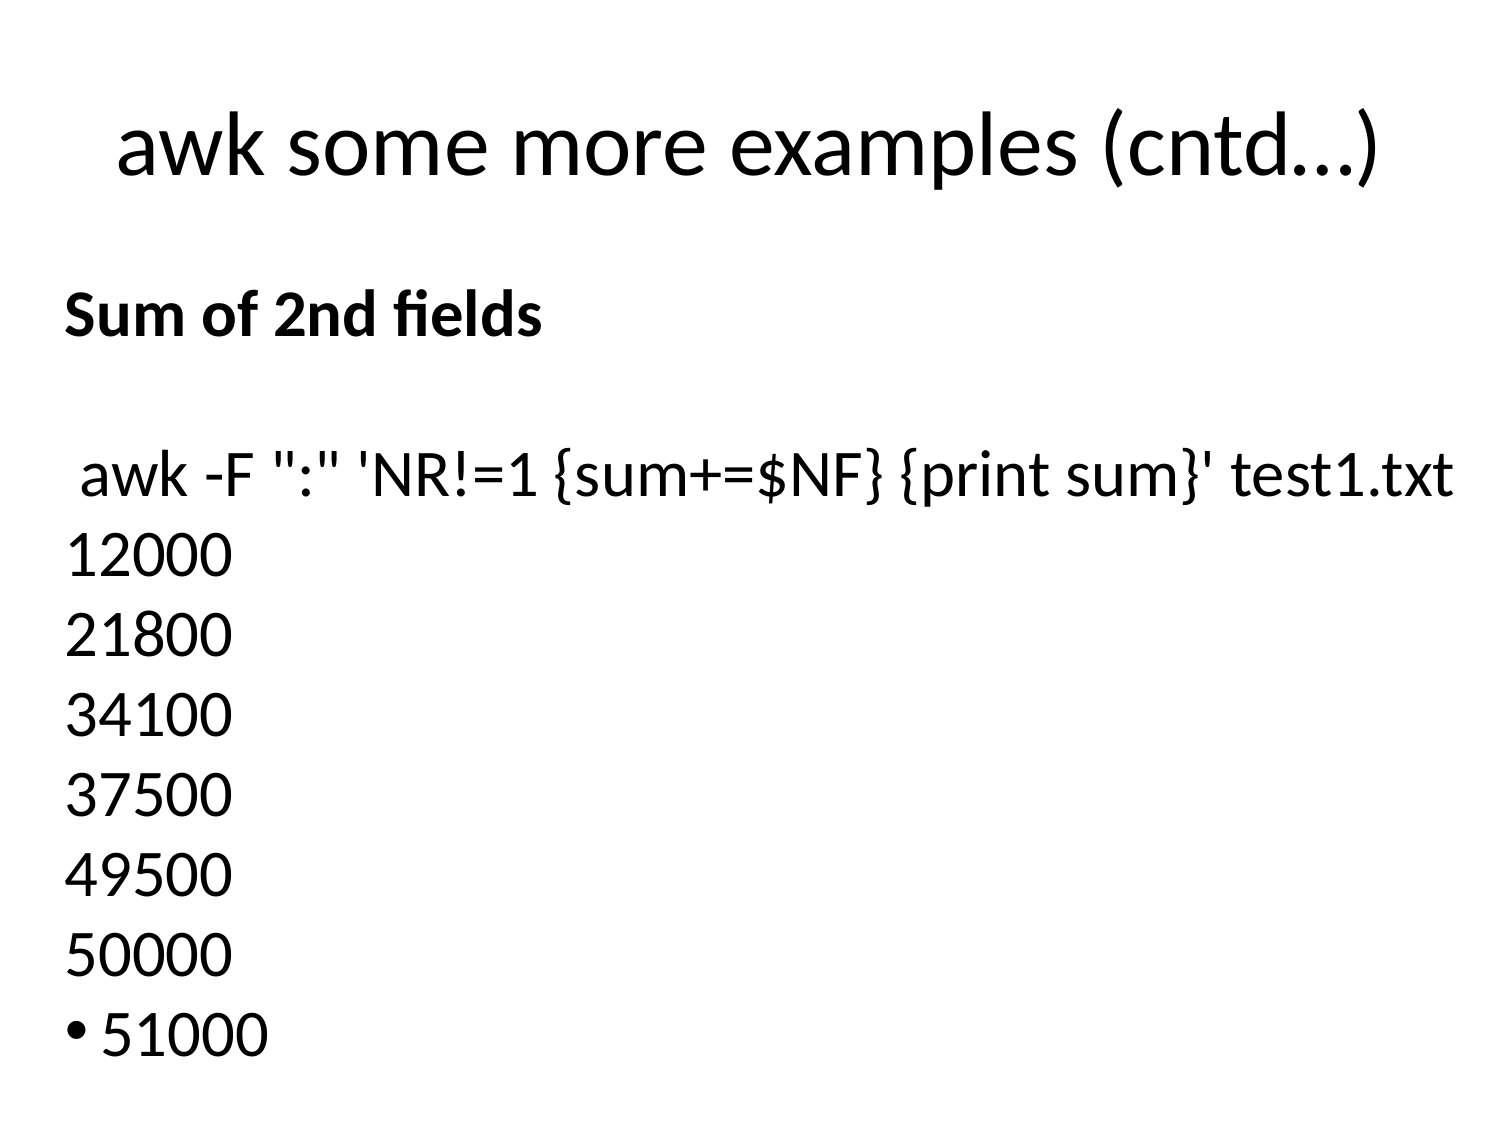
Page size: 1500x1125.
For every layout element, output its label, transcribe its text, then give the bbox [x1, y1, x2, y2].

text_box awk some more examples (cntd…) [75, 45, 1425, 233]
text_box Sum of 2nd fields awk -F ":" 'NR!=1 {sum+=$NF} {print sum}' test1.txt 12000 21800 34100 37500 49500 50000 51000 [50, 262, 1475, 1005]
